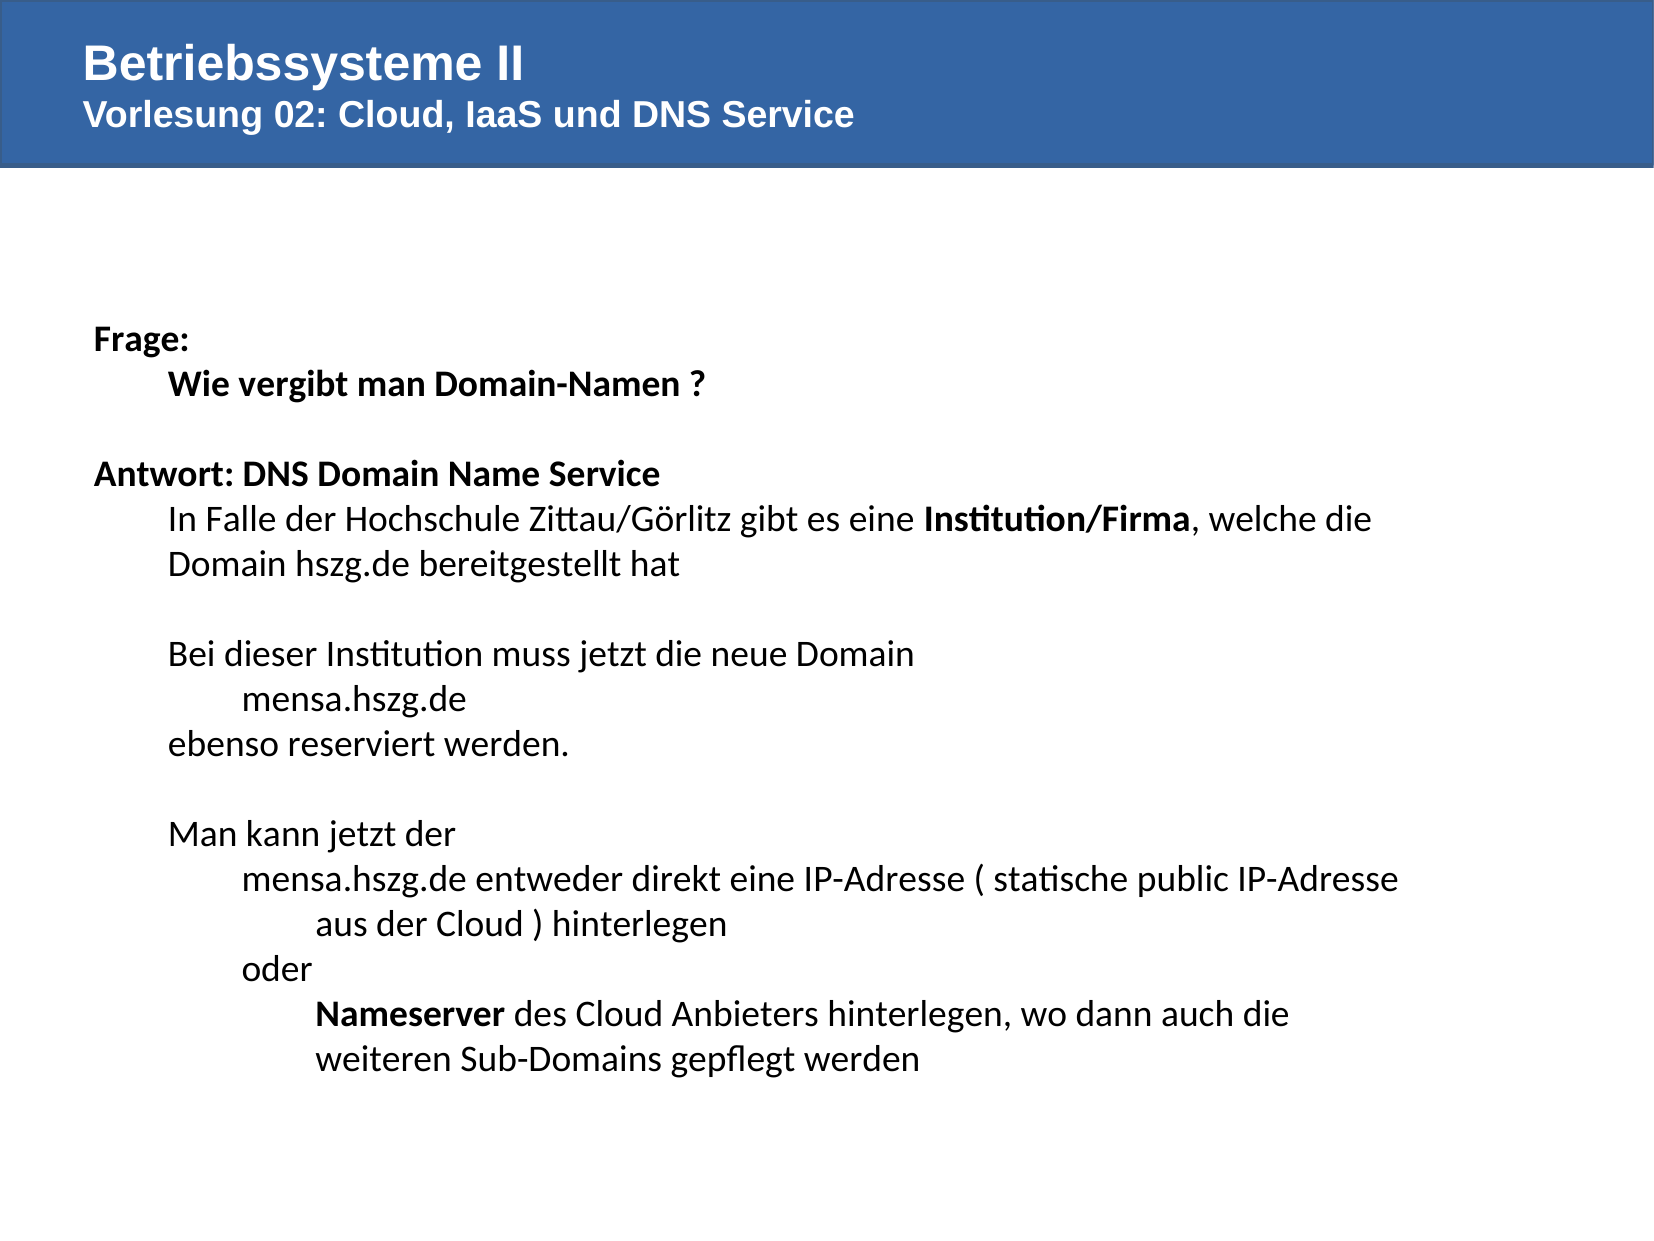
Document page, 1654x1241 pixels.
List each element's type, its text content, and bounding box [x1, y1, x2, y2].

text_box Frage: Wie vergibt man Domain-Namen ? Antwort: DNS Domain Name Service In Falle der Hochschule Zittau/Görlitz gibt es eine Institution/Firma, welche die Domain hszg.de bereitgestellt hat Bei dieser Institution muss jetzt die neue Domain mensa.hszg.de ebenso reserviert werden. Man kann jetzt der mensa.hszg.de entweder direkt eine IP-Adresse ( statische public IP-Adresse aus der Cloud ) hinterlegen oder Nameserver des Cloud Anbieters hinterlegen, wo dann auch die weiteren Sub-Domains gepflegt werden [79, 305, 1583, 1094]
title Betriebssysteme II Vorlesung 02: Cloud, IaaS und DNS Service [82, 29, 1571, 136]
